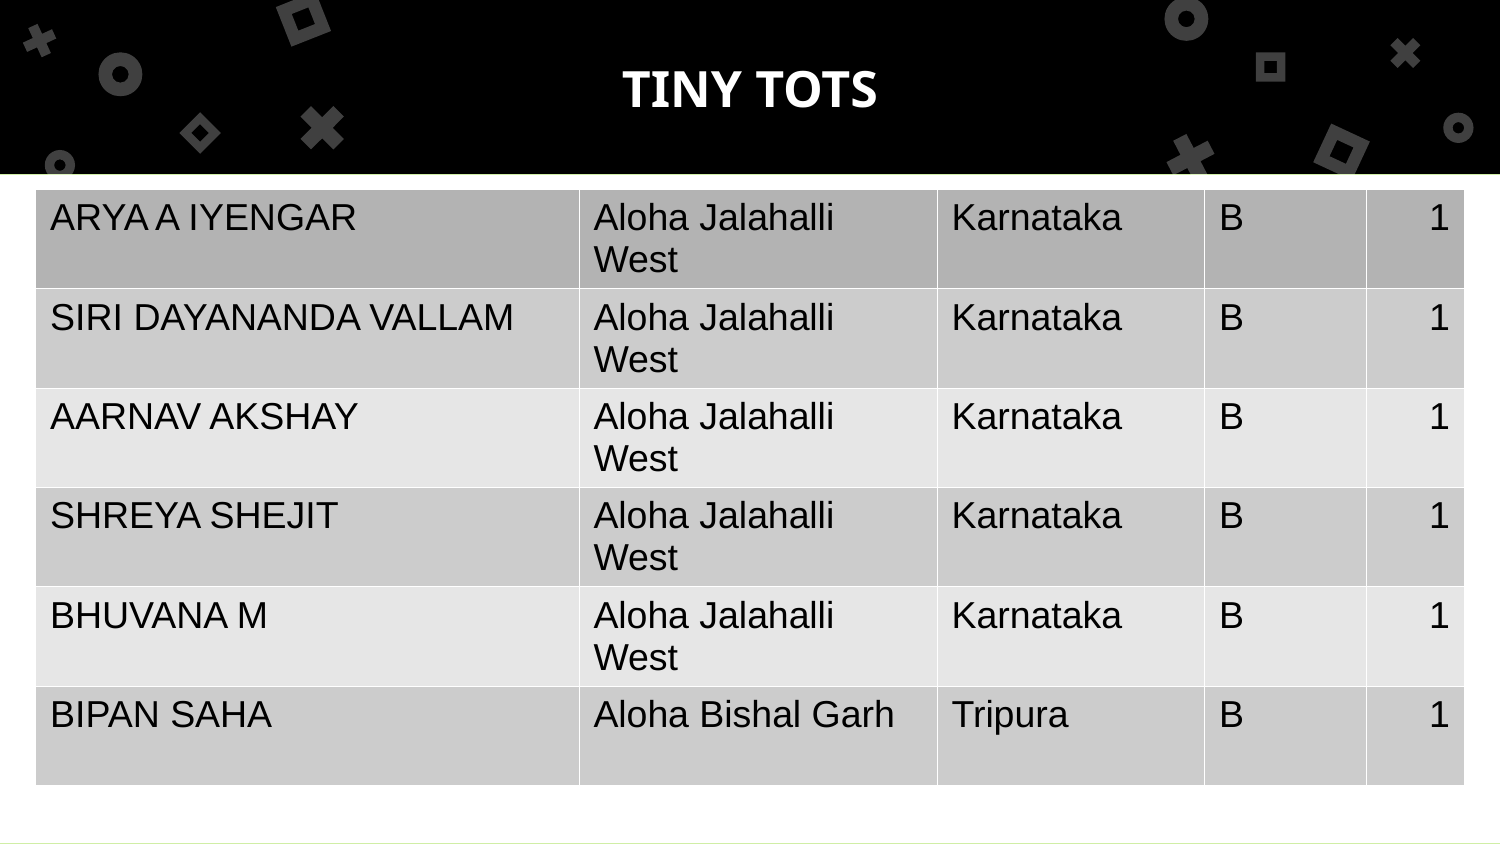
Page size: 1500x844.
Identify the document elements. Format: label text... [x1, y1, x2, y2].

table_cell Karnataka [938, 587, 1204, 686]
table_cell AARNAV AKSHAY [36, 389, 579, 487]
table_cell Tripura [938, 687, 1204, 785]
table_cell B [1205, 289, 1366, 388]
table_cell Aloha Jalahalli West [580, 289, 937, 388]
table_cell SHREYA SHEJIT [36, 488, 579, 586]
table_cell B [1205, 389, 1366, 487]
table_cell Aloha Jalahalli West [580, 389, 937, 487]
text_box TINY TOTS [75, 0, 1425, 175]
table_cell 1 [1367, 488, 1464, 586]
table_cell BHUVANA M [36, 587, 579, 686]
table_cell 1 [1367, 587, 1464, 686]
table_cell Karnataka [938, 389, 1204, 487]
table_cell 1 [1367, 389, 1464, 487]
table_header B [1205, 190, 1366, 288]
table_cell Aloha Jalahalli West [580, 488, 937, 586]
table_header 1 [1367, 190, 1464, 288]
table_cell 1 [1367, 687, 1464, 785]
table_header Aloha Jalahalli West [580, 190, 937, 288]
table_header Karnataka [938, 190, 1204, 288]
table_cell Aloha Jalahalli West [580, 587, 937, 686]
table_cell B [1205, 587, 1366, 686]
table_cell B [1205, 687, 1366, 785]
table_cell Aloha Bishal Garh [580, 687, 937, 785]
table_cell Karnataka [938, 289, 1204, 388]
table_cell B [1205, 488, 1366, 586]
table_cell 1 [1367, 289, 1464, 388]
table_cell Karnataka [938, 488, 1204, 586]
table_cell BIPAN SAHA [36, 687, 579, 785]
table_cell SIRI DAYANANDA VALLAM [36, 289, 579, 388]
table_header ARYA A IYENGAR [36, 190, 579, 288]
